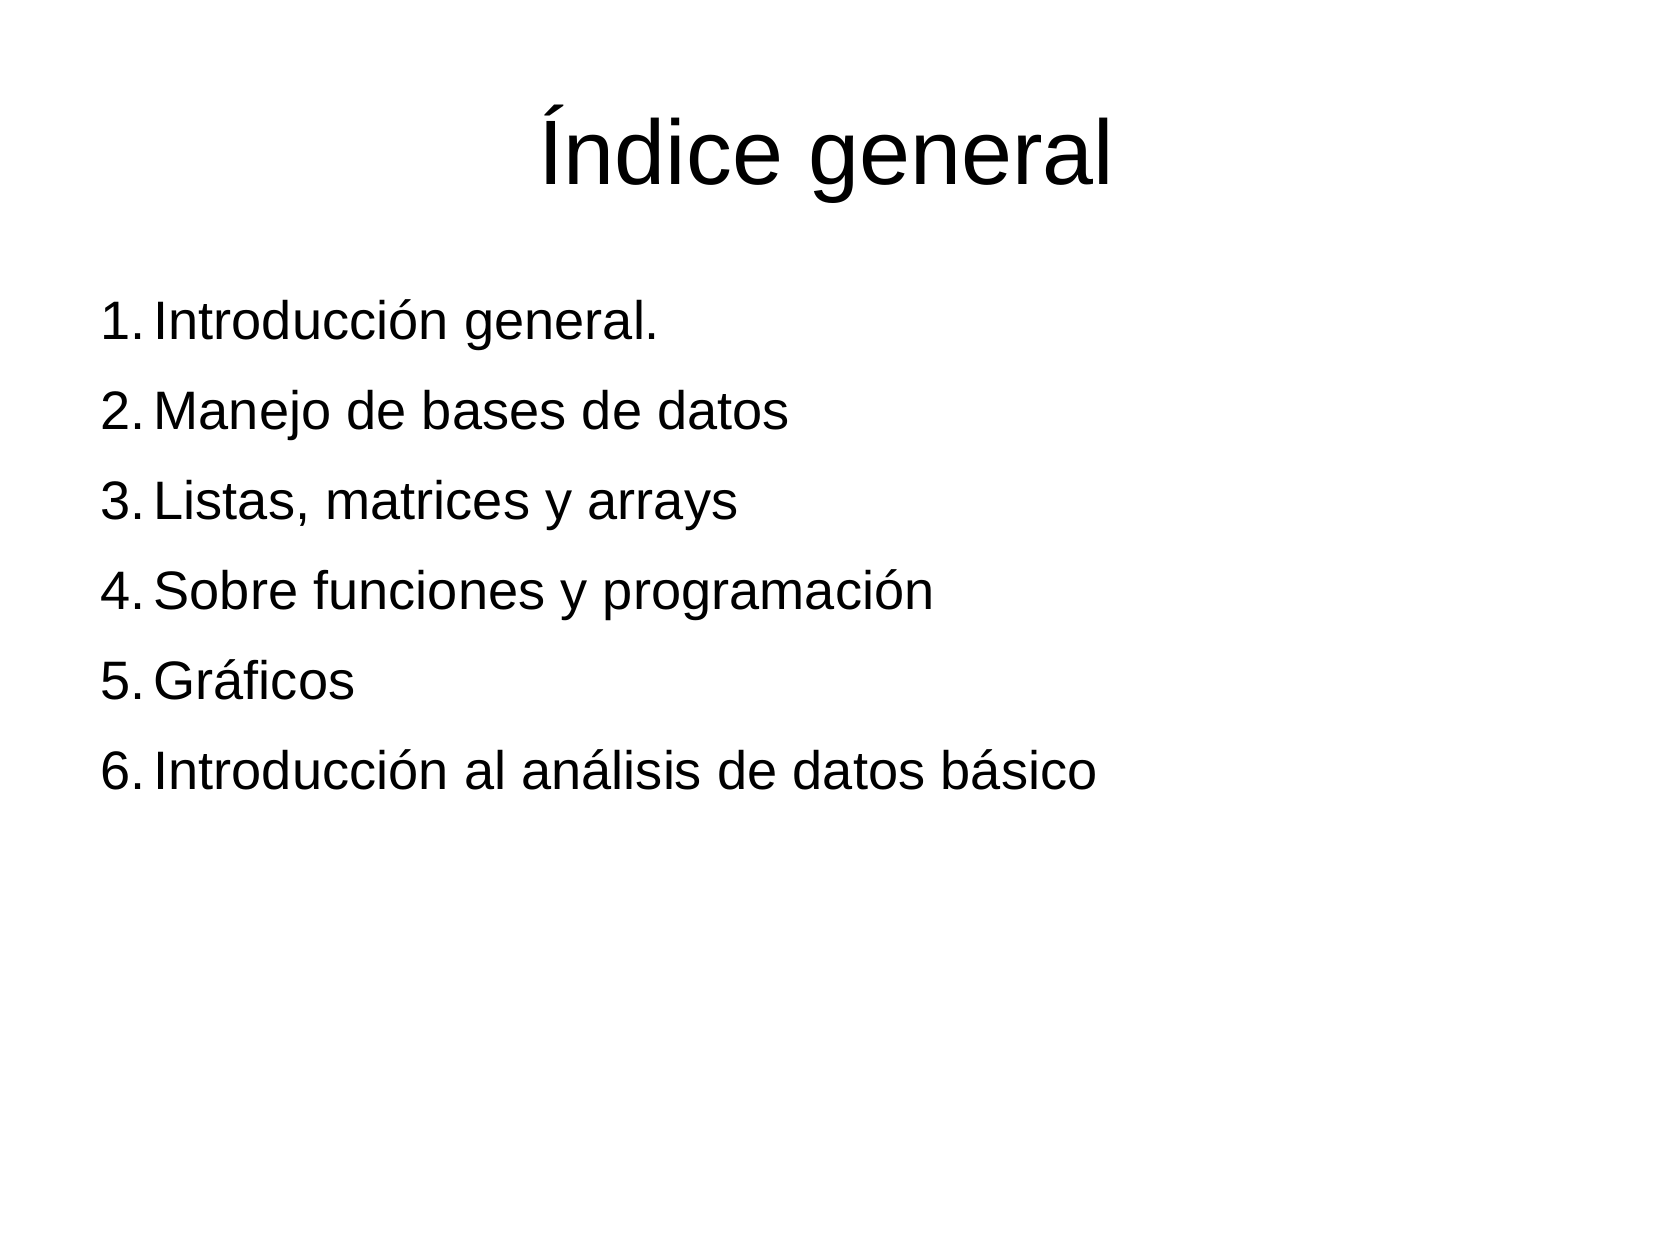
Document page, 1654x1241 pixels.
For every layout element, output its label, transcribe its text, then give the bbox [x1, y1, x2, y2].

title Índice general [82, 49, 1571, 257]
list Introducción general. Manejo de bases de datos Listas, matrices y arrays Sobre funciones y programación Gráficos Introducción al análisis de datos básico [82, 290, 1571, 1010]
